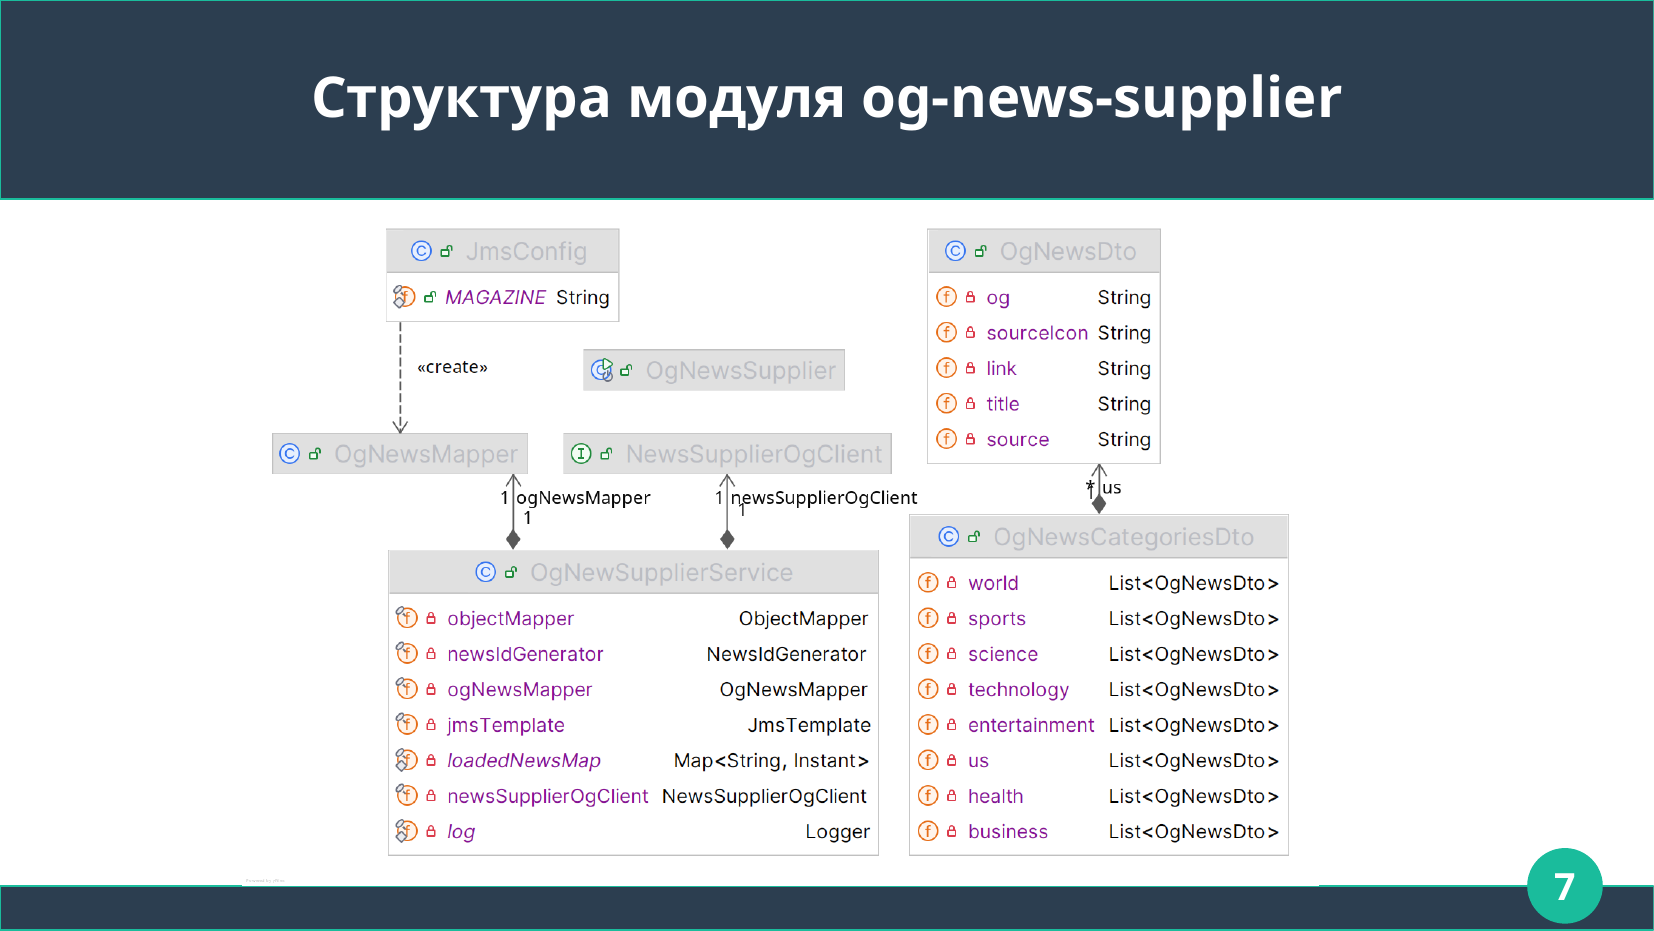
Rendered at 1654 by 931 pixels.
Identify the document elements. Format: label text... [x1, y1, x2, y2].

picture [242, 206, 1319, 886]
title Структура модуля og-news-supplier [59, 37, 1595, 155]
